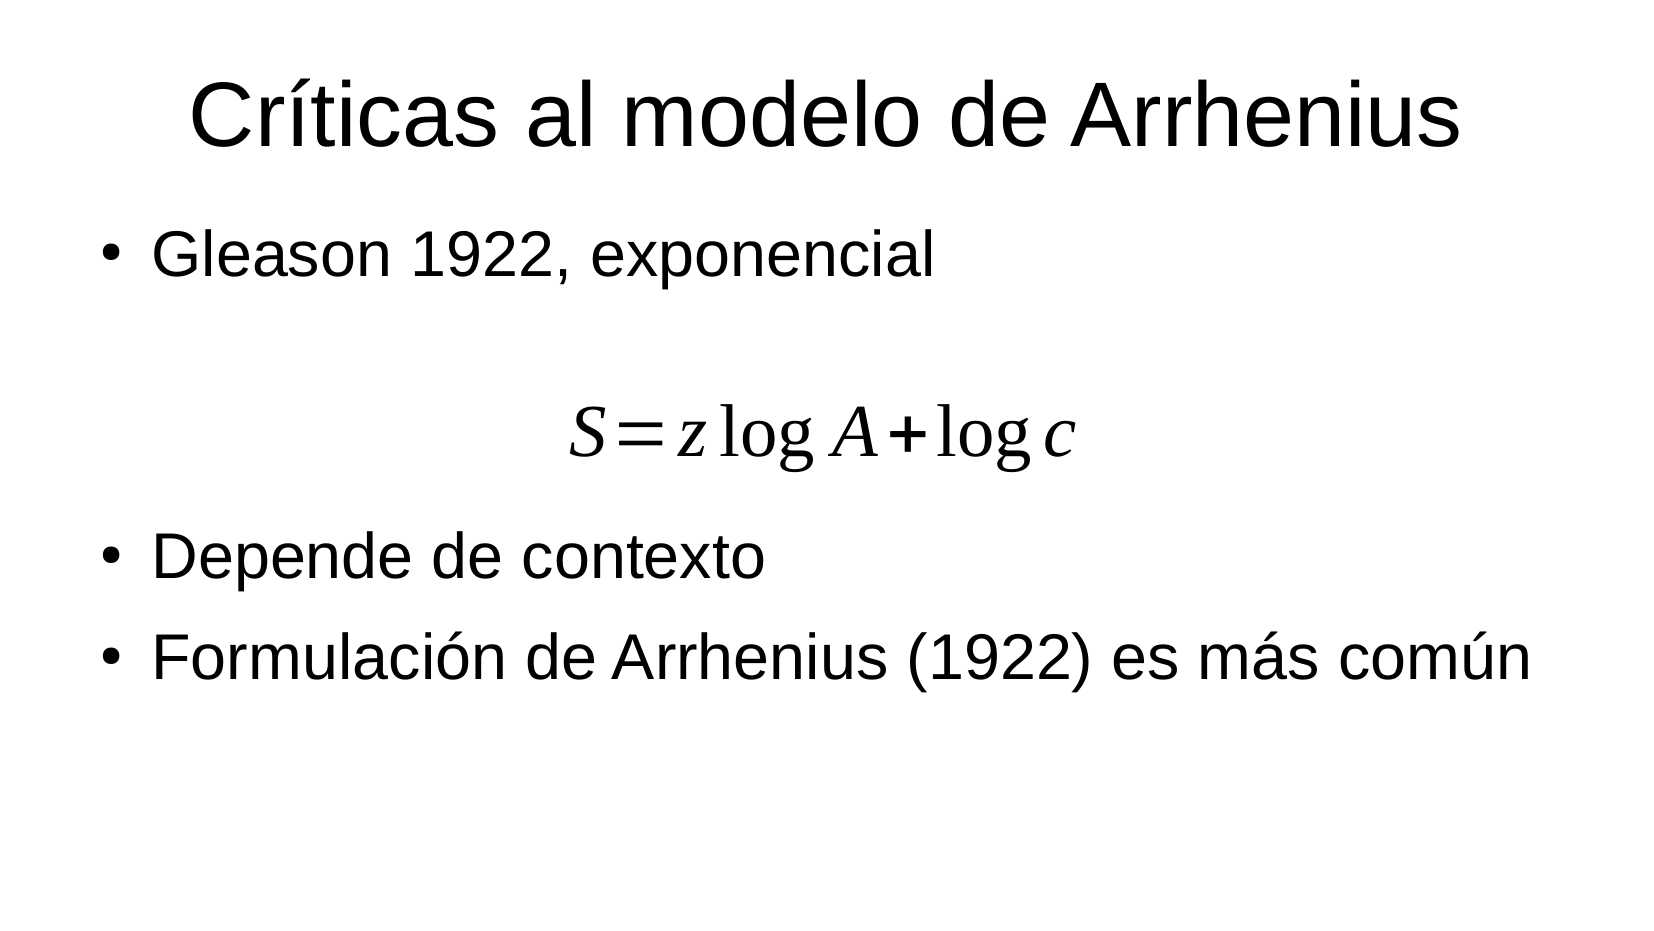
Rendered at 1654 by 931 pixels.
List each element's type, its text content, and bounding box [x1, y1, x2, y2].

chart [561, 389, 1086, 473]
title Críticas al modelo de Arrhenius [82, 37, 1571, 193]
list Gleason 1922, exponencial Depende de contexto Formulación de Arrhenius (1922) es más común [82, 217, 1571, 758]
